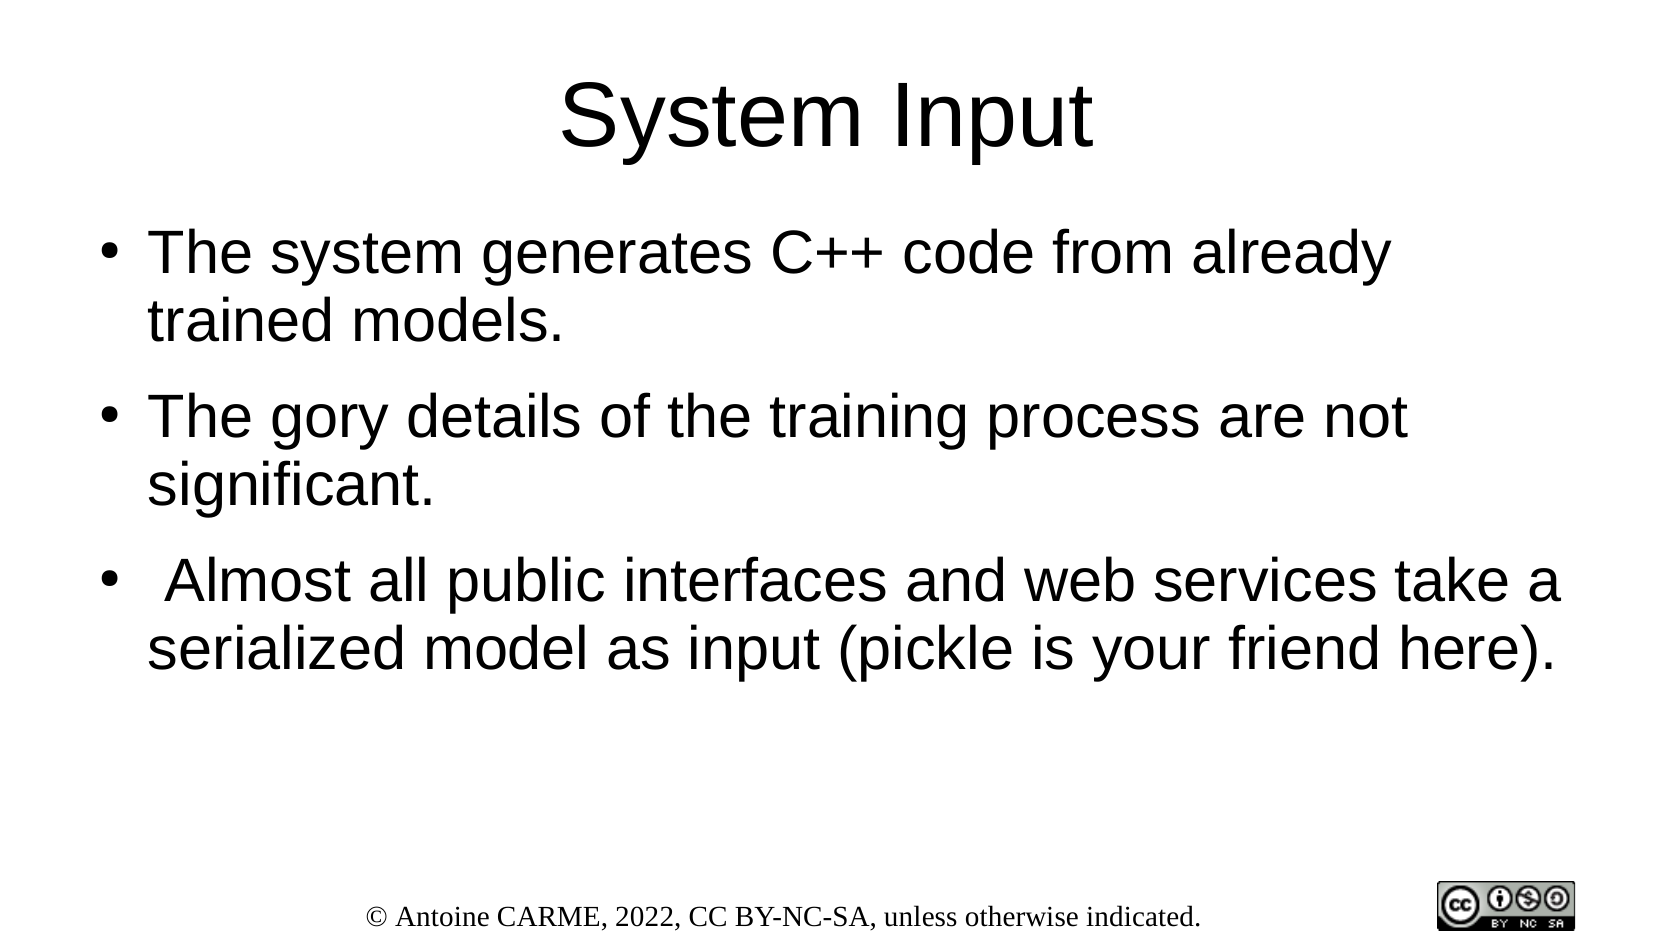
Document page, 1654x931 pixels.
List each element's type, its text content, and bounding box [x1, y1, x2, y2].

picture [1437, 881, 1576, 931]
title System Input [82, 37, 1571, 193]
list The system generates C++ code from already trained models. The gory details of the training process are not significant. Almost all public interfaces and web services take a serialized model as input (pickle is your friend here). [82, 217, 1571, 758]
